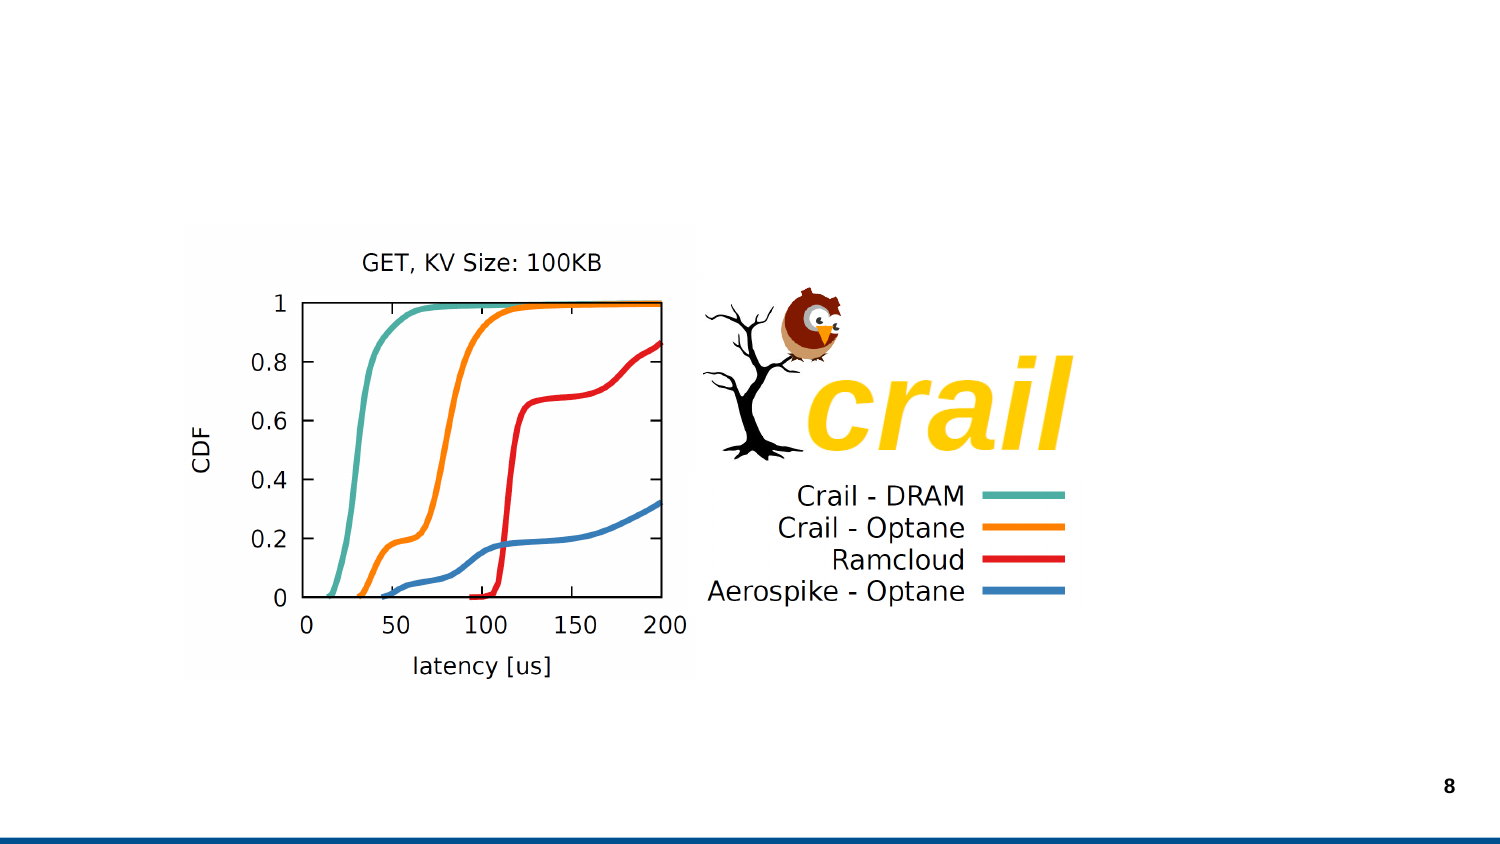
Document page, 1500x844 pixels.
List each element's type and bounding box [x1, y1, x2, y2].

text_box [178, 210, 1155, 676]
picture [178, 221, 1141, 681]
